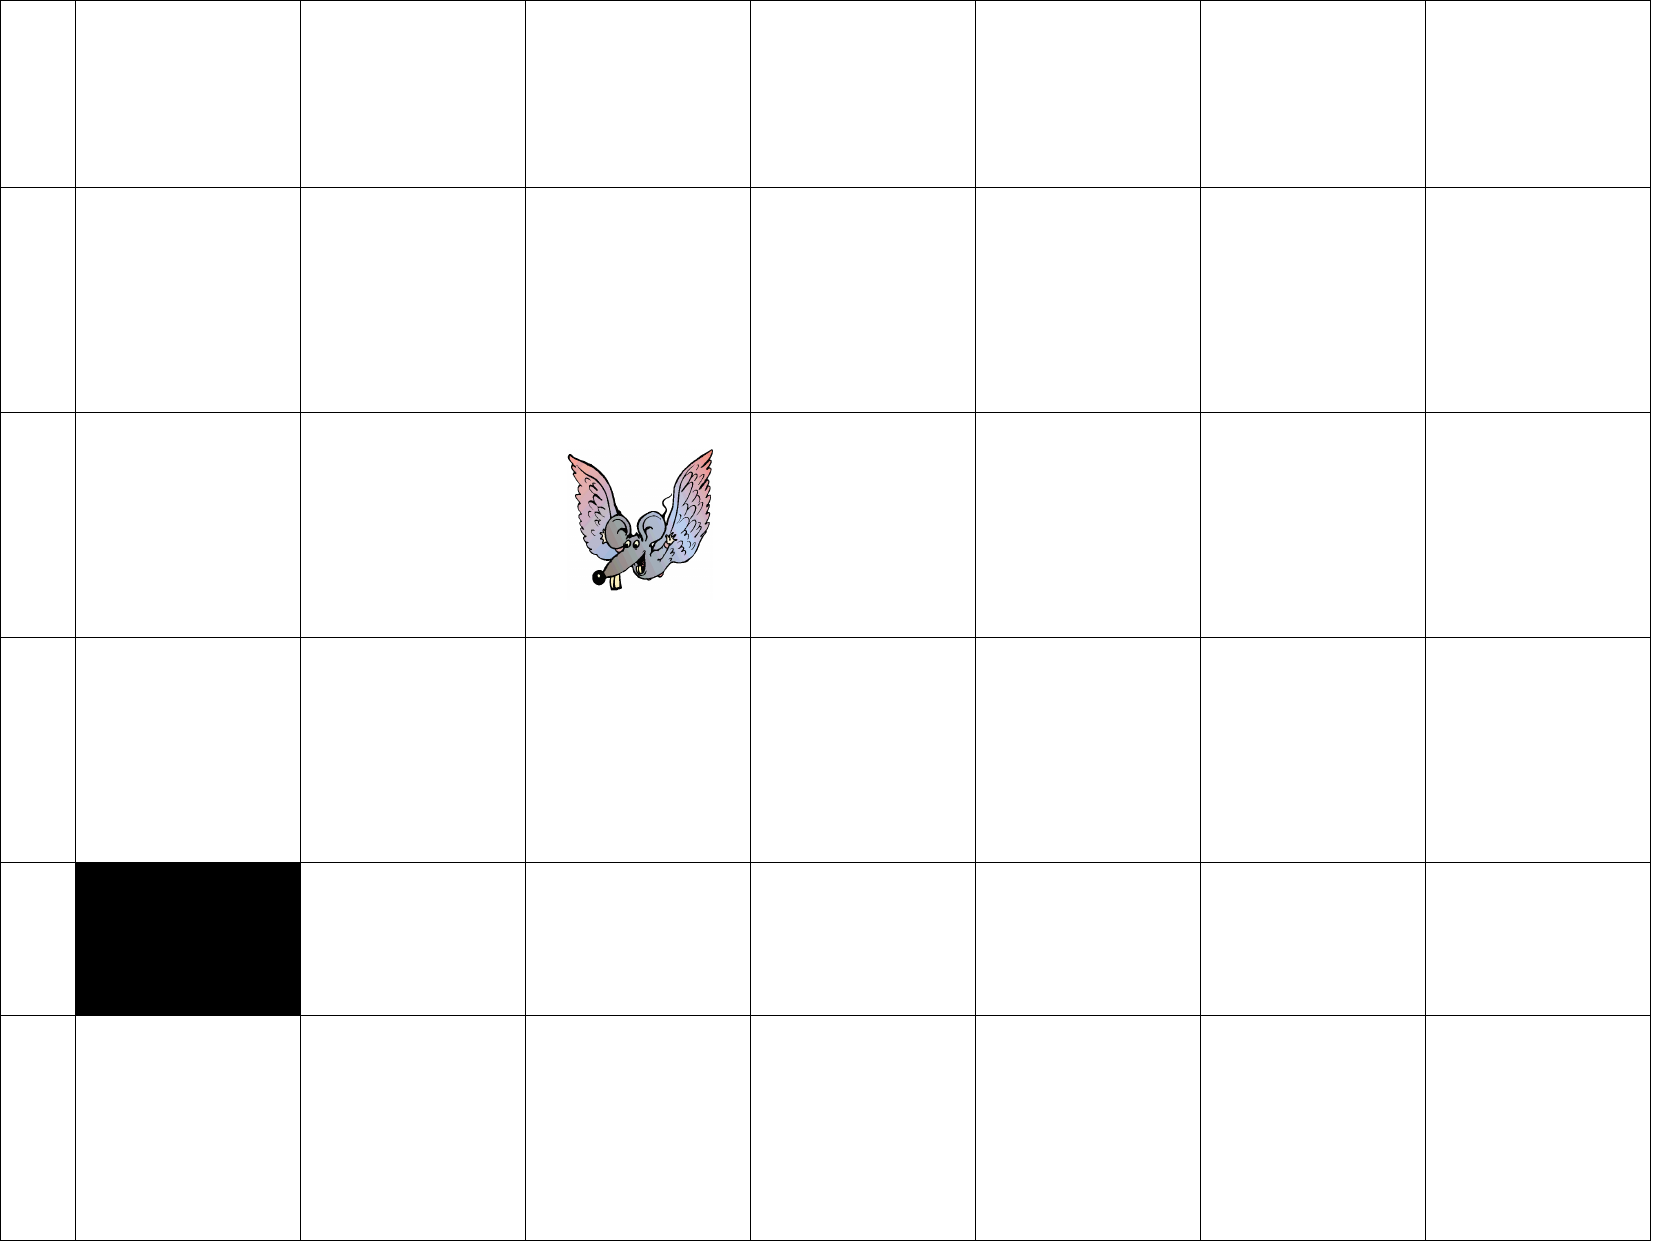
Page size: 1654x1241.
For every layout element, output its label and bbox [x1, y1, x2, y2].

text_box [0, 0, 1651, 1241]
picture [567, 449, 713, 601]
